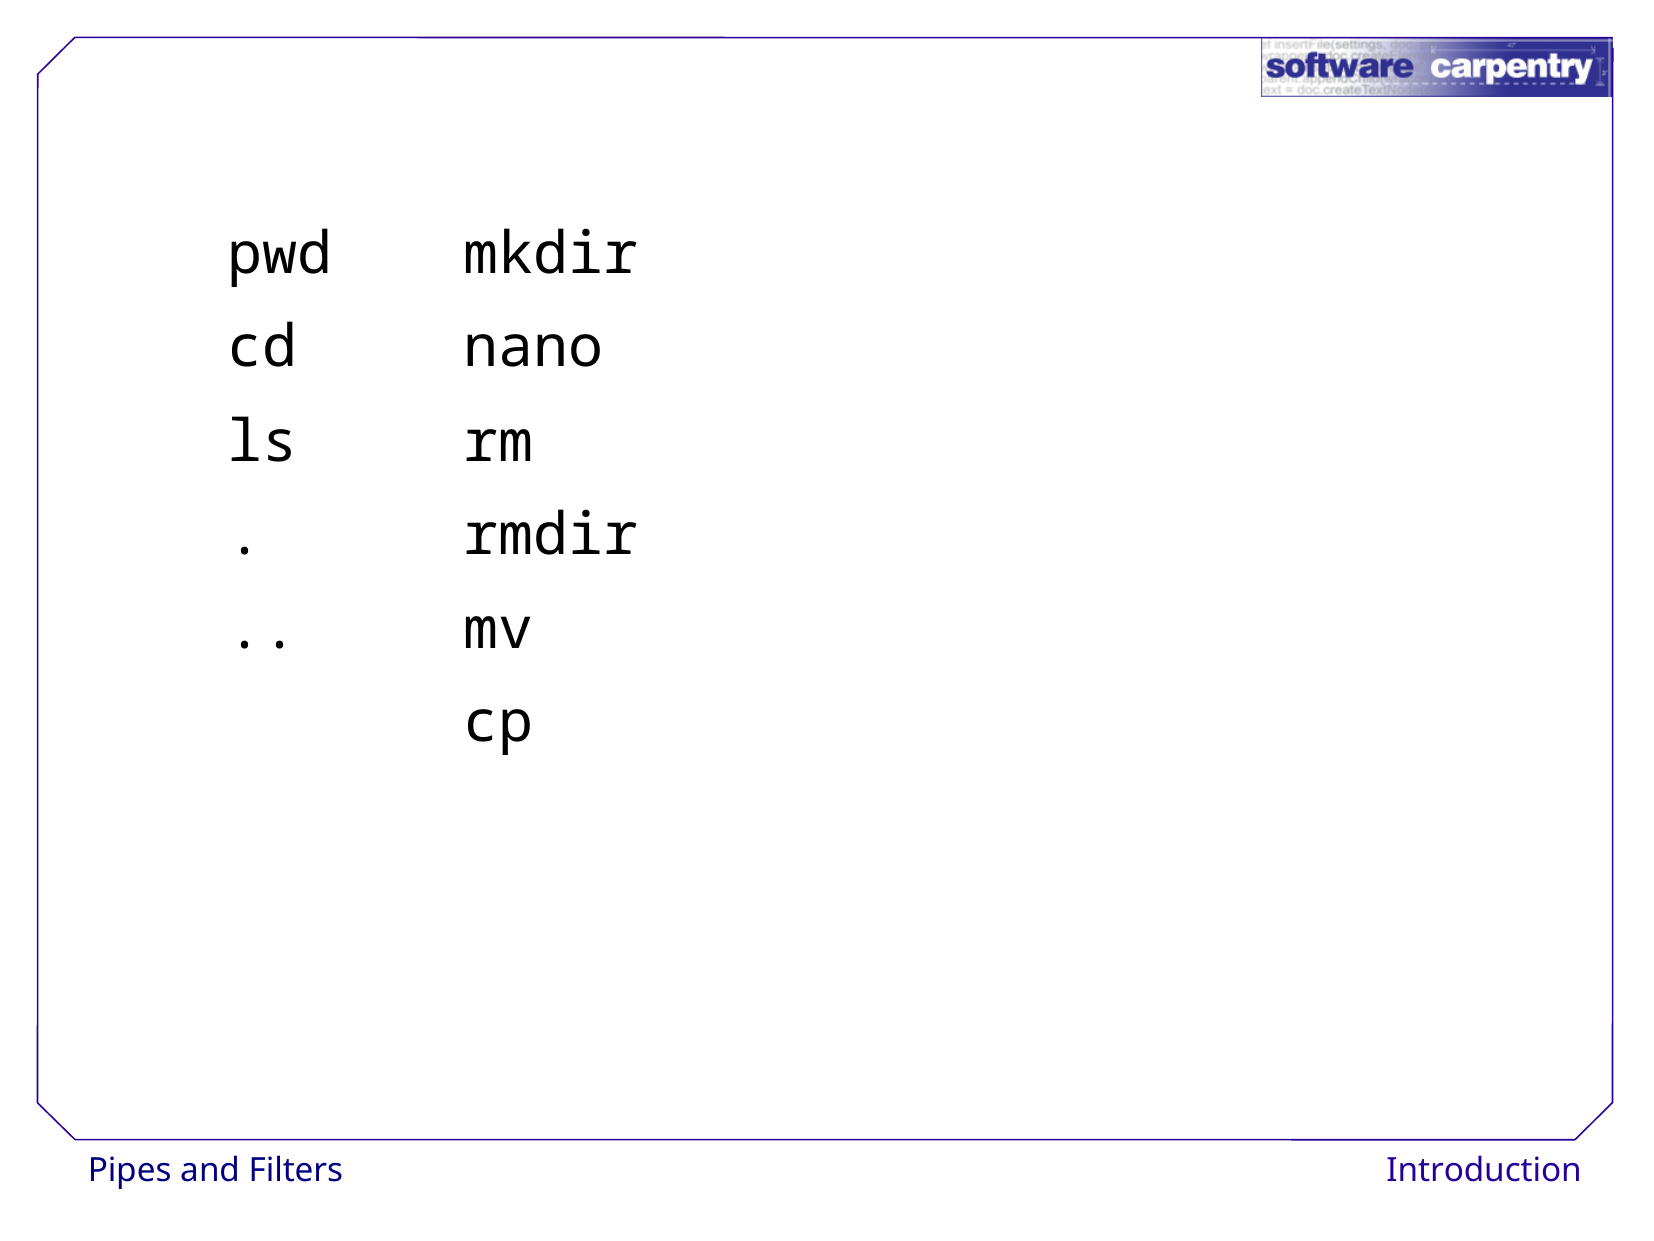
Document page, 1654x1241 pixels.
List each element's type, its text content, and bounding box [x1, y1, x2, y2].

table_cell .. [212, 589, 449, 682]
table_cell cp [449, 682, 711, 776]
table_cell nano [449, 307, 711, 401]
table_cell ls [212, 401, 449, 495]
table_header pwd [212, 214, 449, 307]
table_cell rm [449, 401, 711, 495]
table_cell cd [212, 307, 449, 401]
table_cell rmdir [449, 495, 711, 589]
table_header mkdir [449, 214, 711, 307]
table_cell . [212, 495, 449, 589]
table_cell mv [449, 589, 711, 682]
table_cell [212, 682, 449, 776]
picture [1261, 39, 1613, 97]
